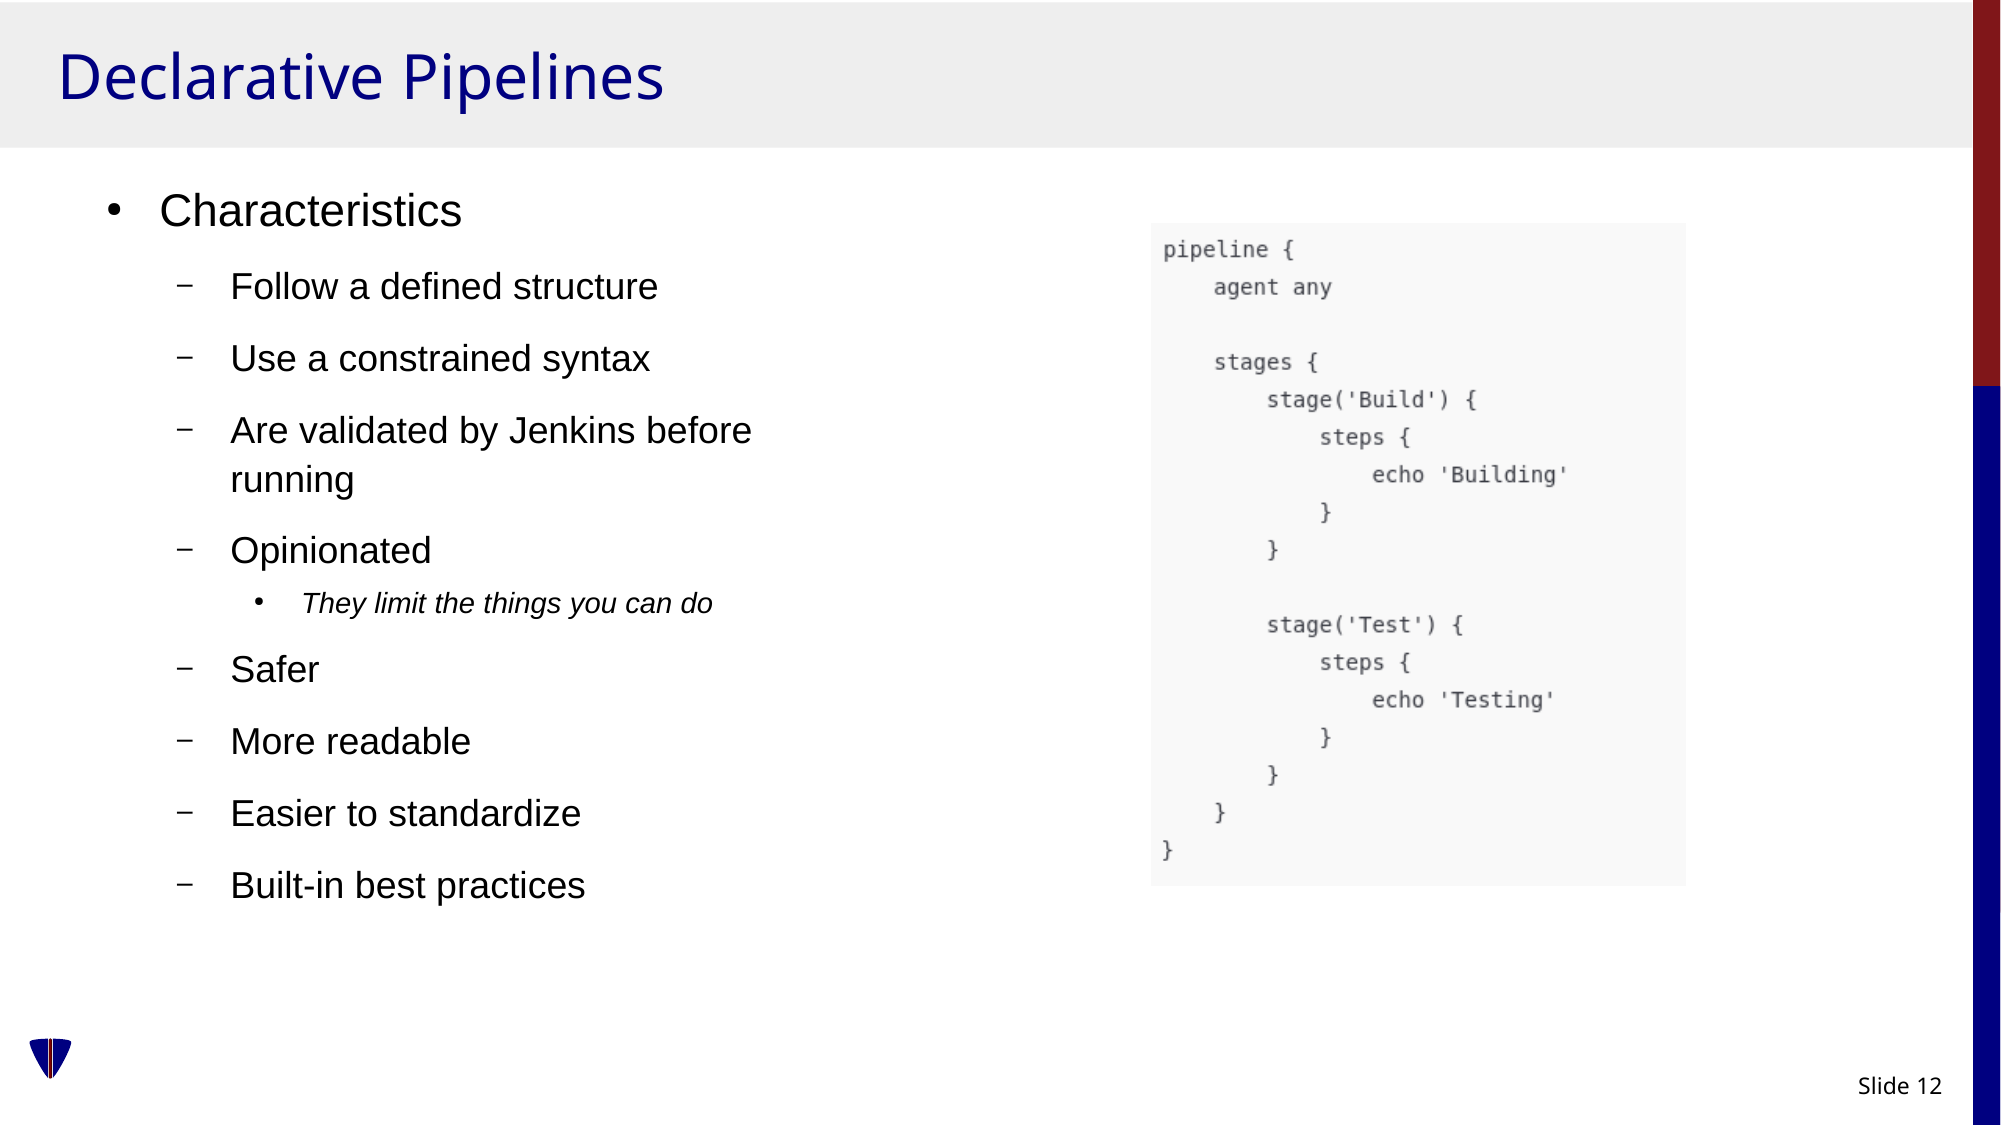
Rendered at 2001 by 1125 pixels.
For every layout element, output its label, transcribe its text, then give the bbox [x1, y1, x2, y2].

title Declarative Pipelines [0, 2, 1973, 148]
picture [1151, 223, 1686, 886]
list Characteristics Follow a defined structure Use a constrained syntax Are validated by Jenkins before running Opinionated They limit the things you can do Safer More readable Easier to standardize Built-in best practices [88, 177, 886, 1034]
